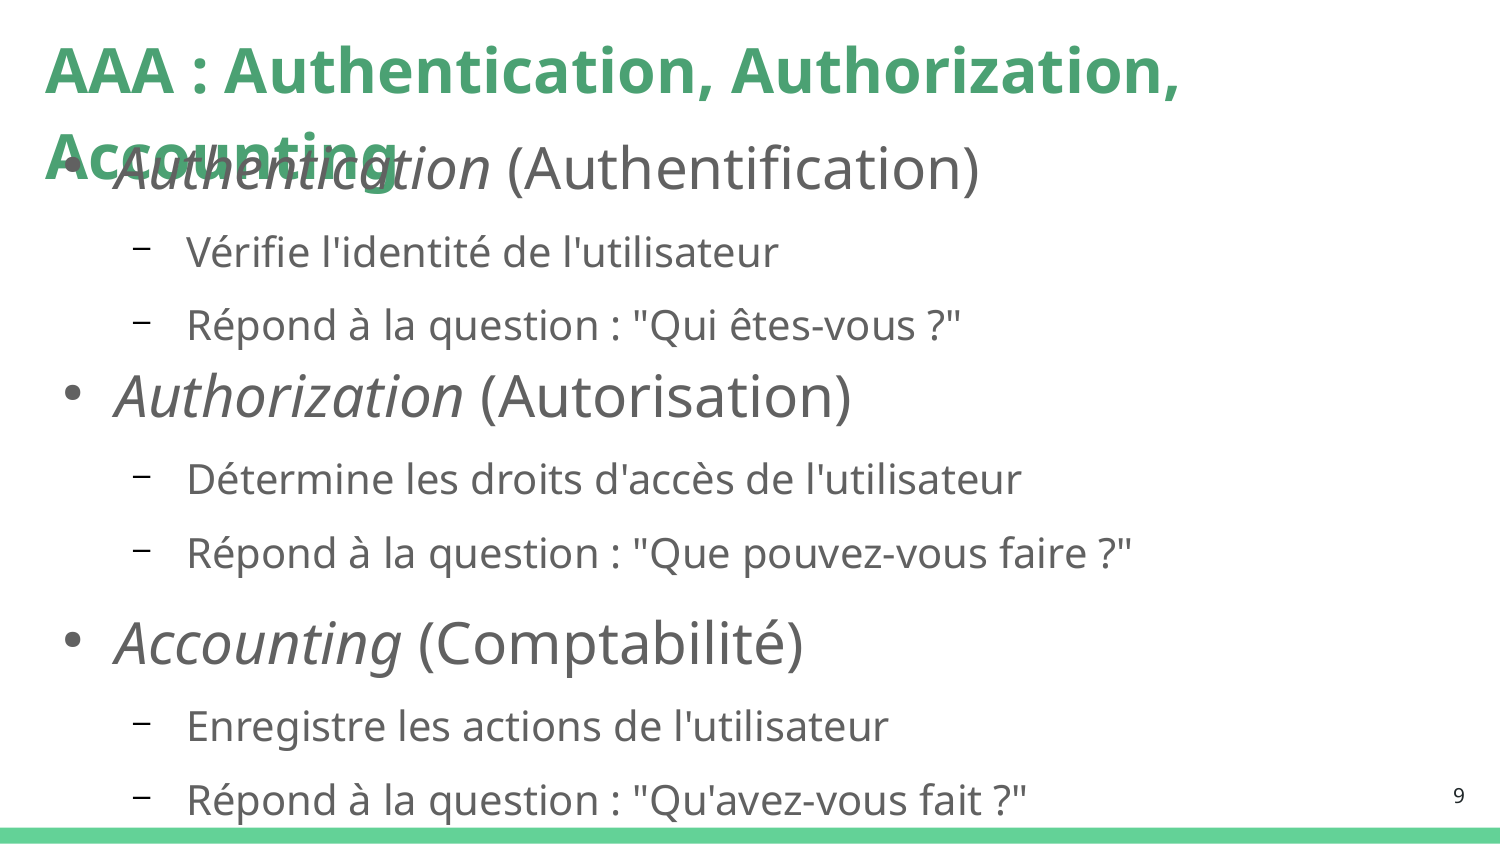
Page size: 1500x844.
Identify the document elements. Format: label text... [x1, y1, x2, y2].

list Authentication (Authentification) Vérifie l'identité de l'utilisateur Répond à la question : "Qui êtes-vous ?" Authorization (Autorisation) Détermine les droits d'accès de l'utilisateur Répond à la question : "Que pouvez-vous faire ?" Accounting (Comptabilité) Enregistre les actions de l'utilisateur Répond à la question : "Qu'avez-vous fait ?" [29, 106, 1430, 839]
title AAA : Authentication, Authorization, Accounting [30, 4, 1495, 99]
slide_number <numéro> [1430, 764, 1480, 830]
